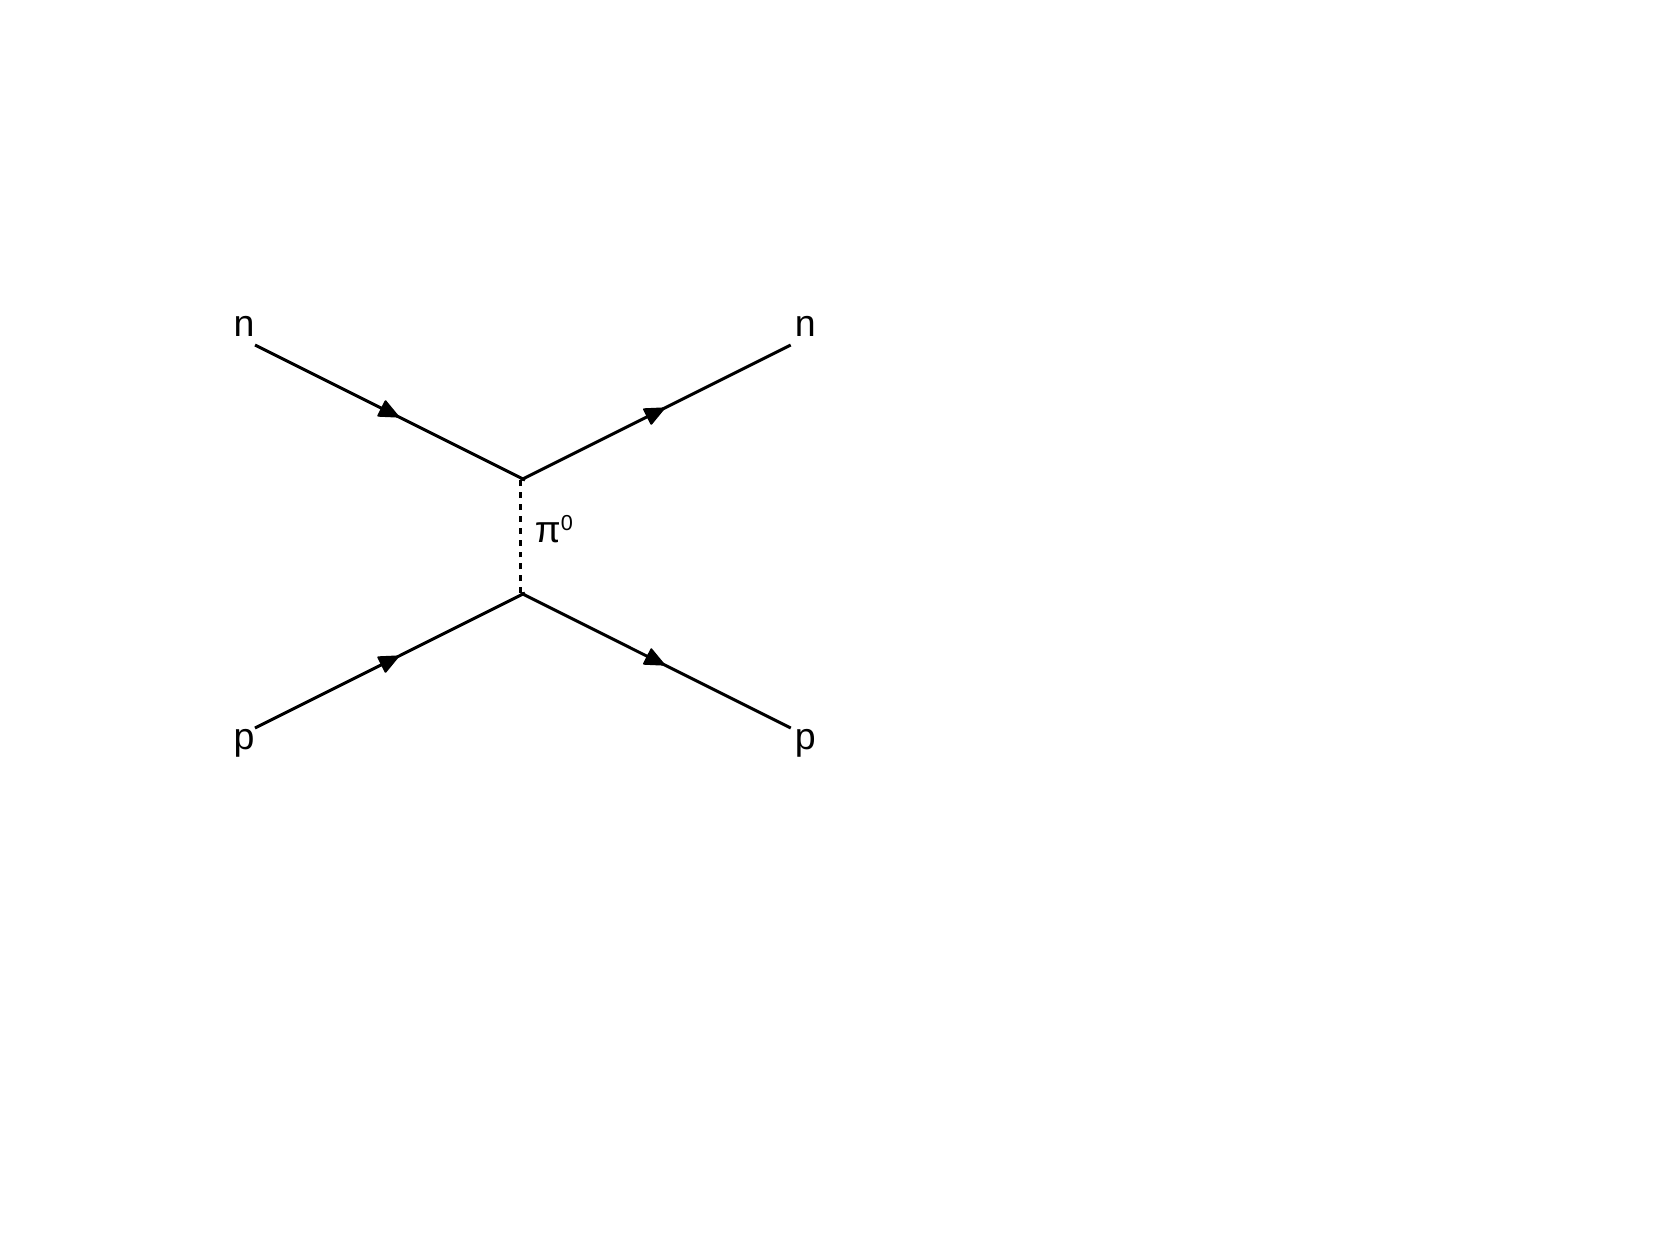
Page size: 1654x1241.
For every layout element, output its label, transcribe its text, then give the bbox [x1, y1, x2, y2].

text_box p [219, 708, 271, 766]
text_box n [780, 294, 832, 352]
text_box n [219, 294, 271, 352]
text_box π0 [520, 501, 616, 560]
text_box p [780, 708, 832, 766]
